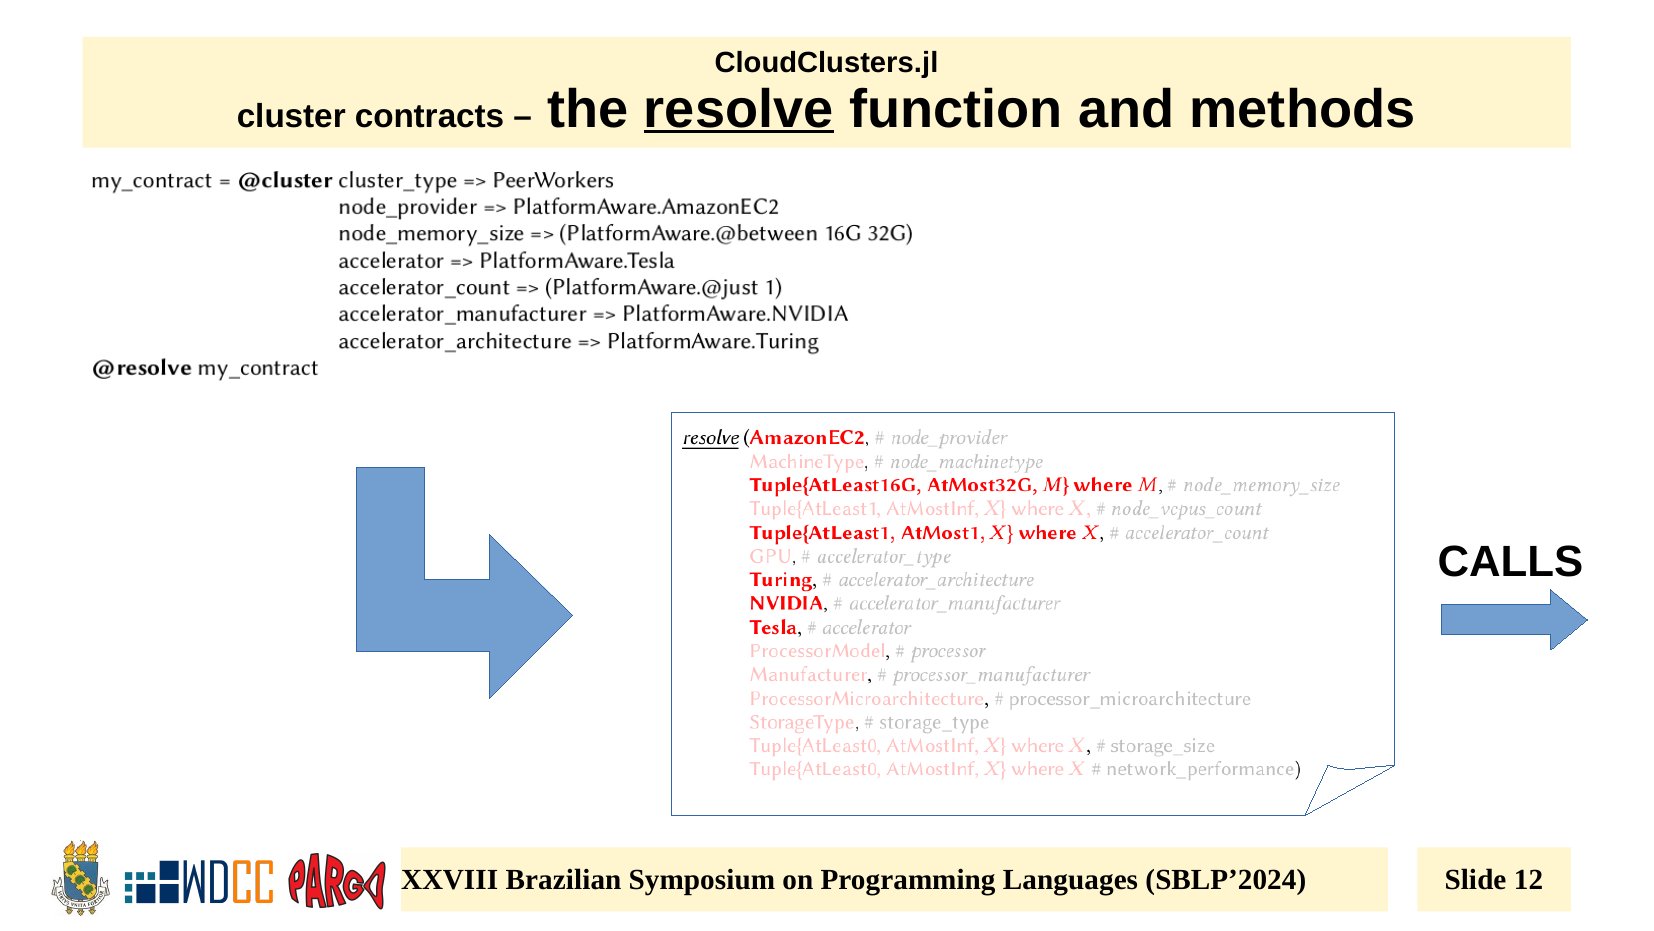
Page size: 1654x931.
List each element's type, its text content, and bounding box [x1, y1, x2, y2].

picture [51, 840, 110, 916]
text_box [1441, 589, 1588, 650]
title CloudClusters.jl cluster contracts – the resolve function and methods [82, 36, 1571, 148]
picture [678, 427, 1344, 792]
text_box CALLS [1422, 529, 1599, 593]
text_box [356, 467, 573, 699]
picture [113, 848, 386, 918]
picture [87, 170, 922, 389]
